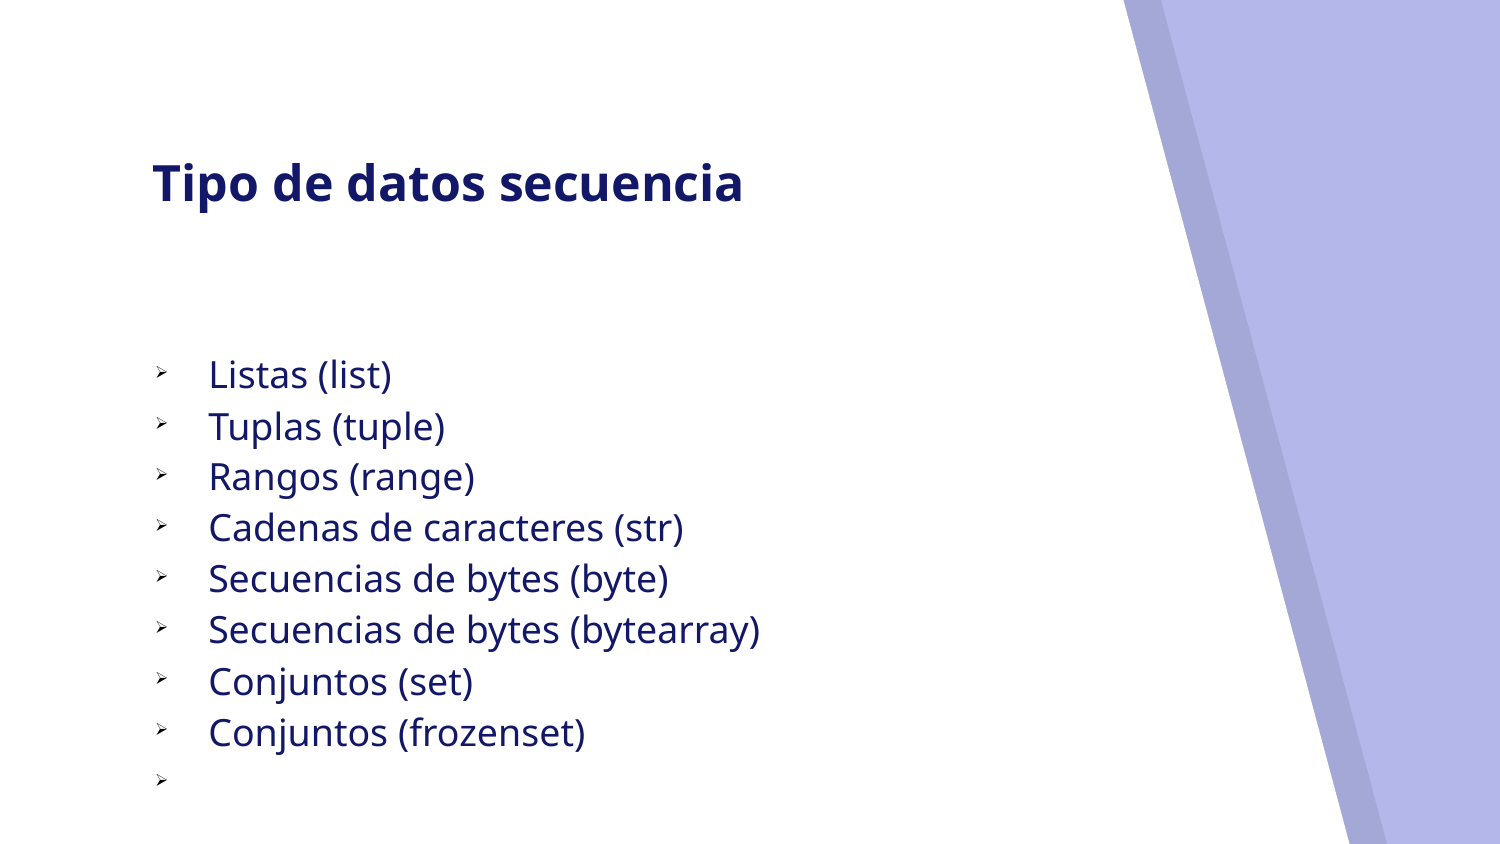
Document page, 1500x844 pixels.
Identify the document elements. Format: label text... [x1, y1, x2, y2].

list Listas (list) Tuplas (tuple) Rangos (range) Cadenas de caracteres (str) Secuencias de bytes (byte) Secuencias de bytes (bytearray) Conjuntos (set) Conjuntos (frozenset) [137, 246, 1099, 844]
title Tipo de datos secuencia [137, 146, 1011, 227]
